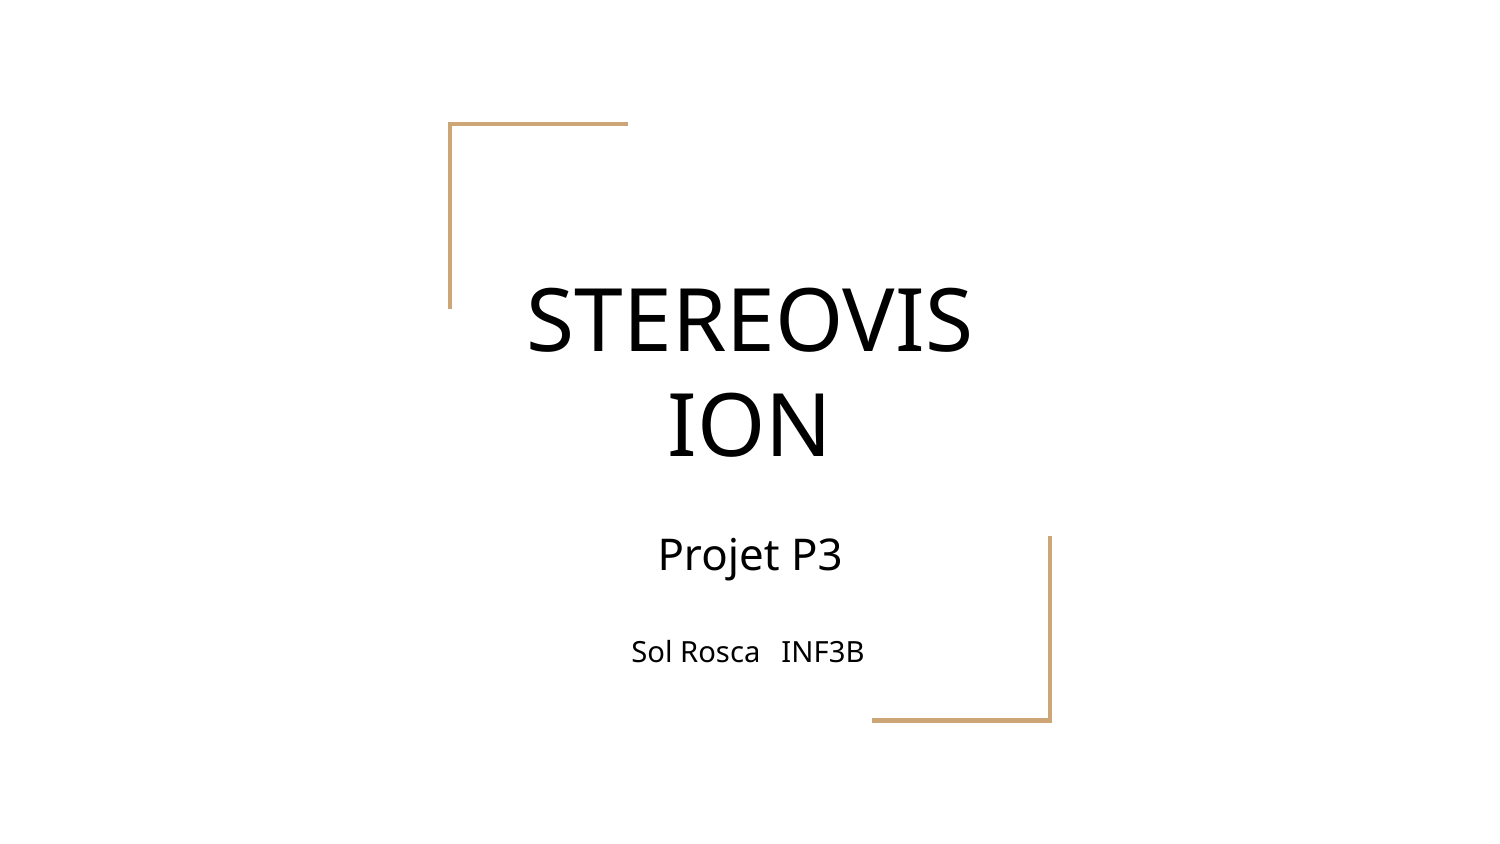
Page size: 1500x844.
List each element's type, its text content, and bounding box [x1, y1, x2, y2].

subtitle Projet P3 [499, 511, 1001, 596]
text_box Sol Rosca INF3B [616, 618, 884, 694]
title STEREOVISION [499, 236, 1001, 490]
